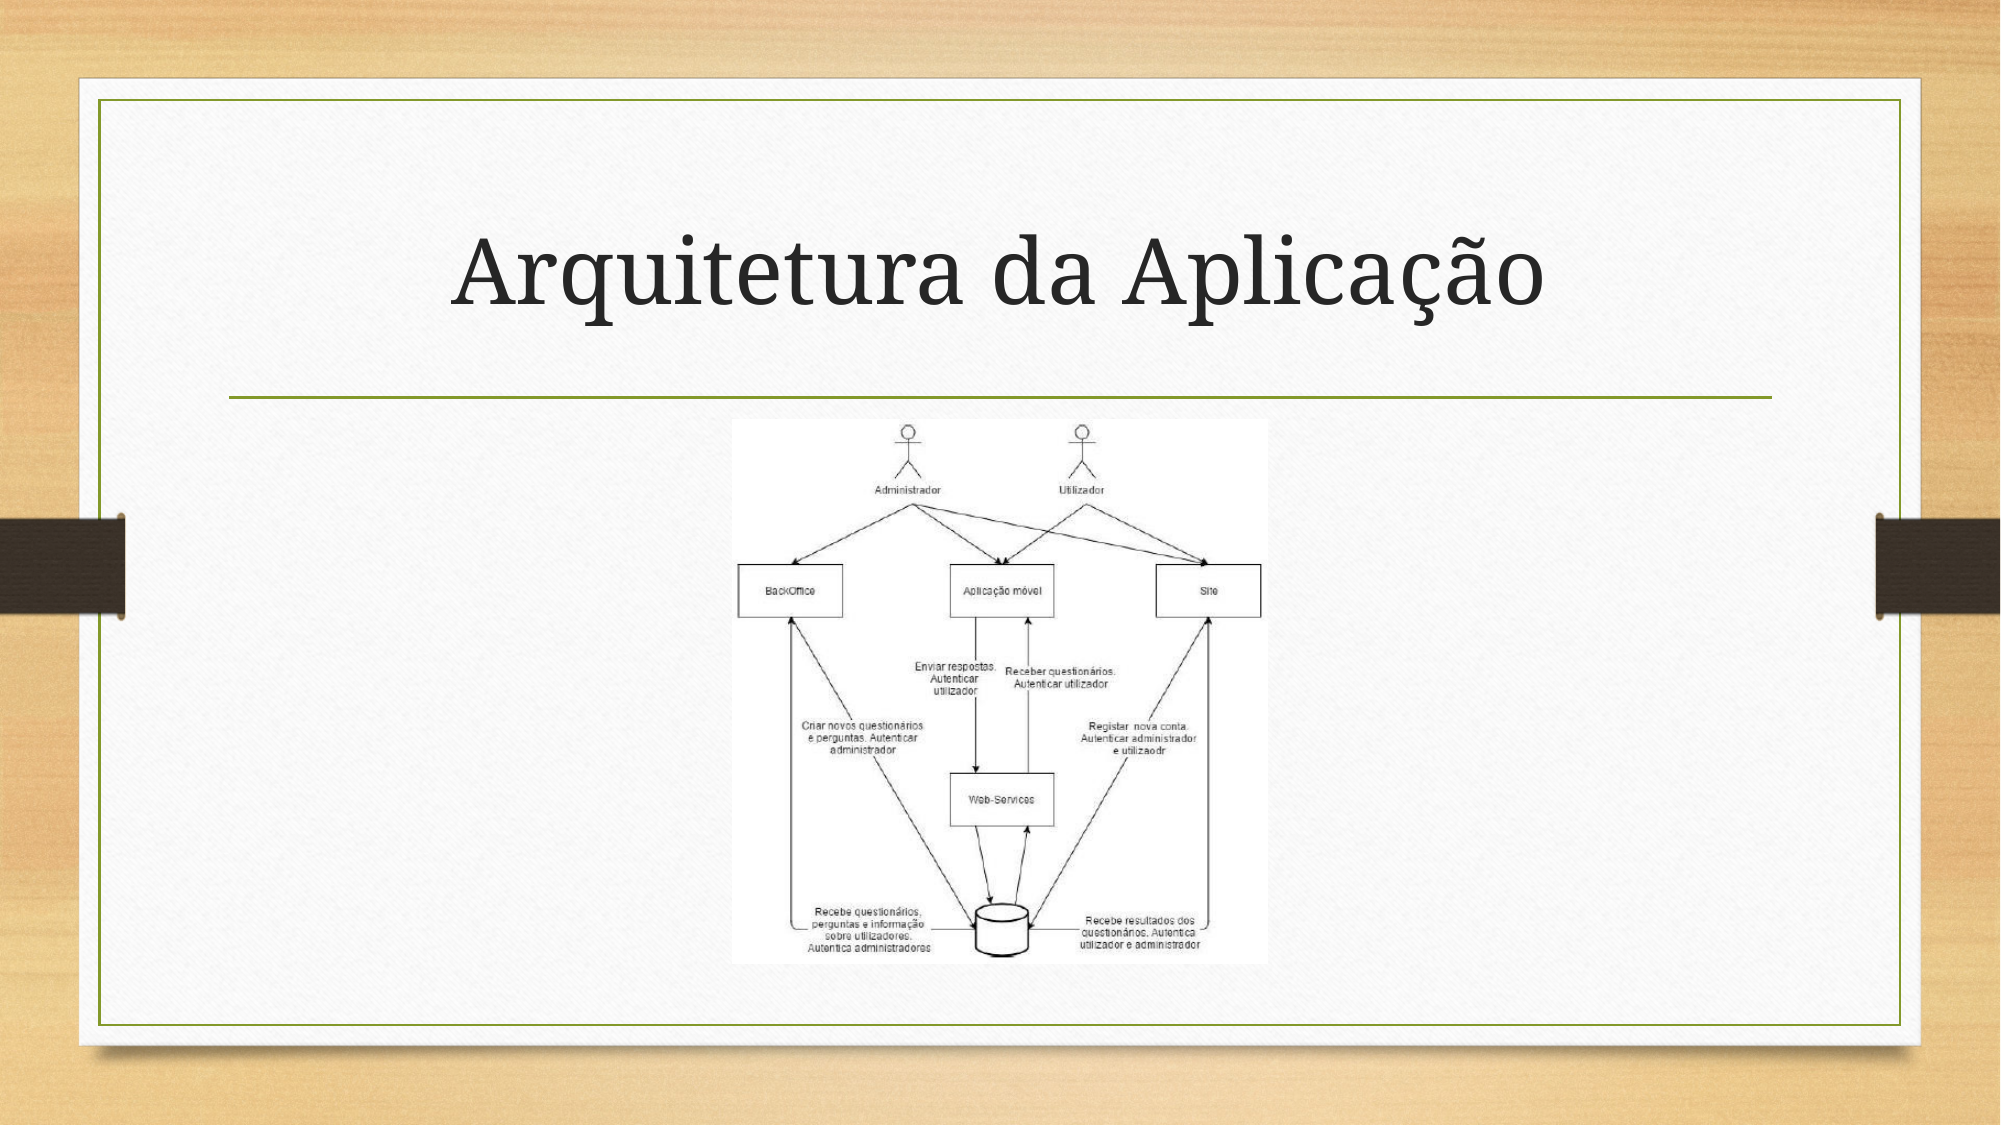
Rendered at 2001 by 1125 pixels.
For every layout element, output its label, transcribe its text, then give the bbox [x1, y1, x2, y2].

title Arquitetura da Aplicação [212, 161, 1788, 376]
picture [732, 419, 1268, 964]
